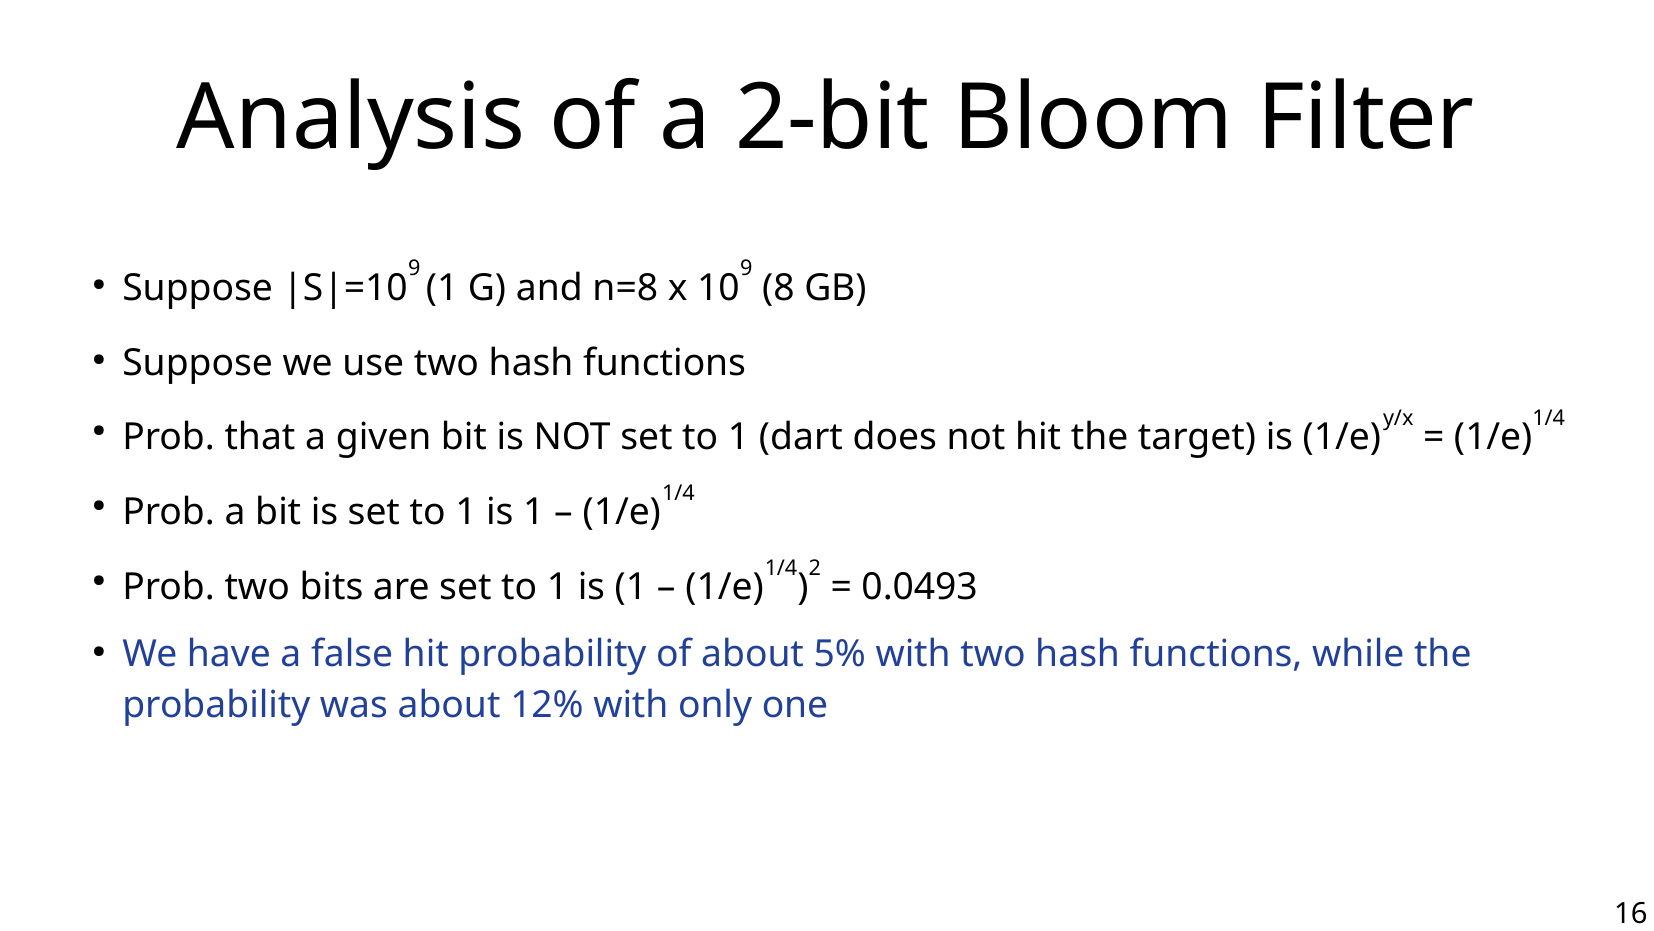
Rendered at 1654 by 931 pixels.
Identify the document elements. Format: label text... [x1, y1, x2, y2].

list Suppose |S|=109 (1 G) and n=8 x 109 (8 GB) Suppose we use two hash functions Prob. that a given bit is NOT set to 1 (dart does not hit the target) is (1/e)y/x = (1/e)1/4 Prob. a bit is set to 1 is 1 – (1/e)1/4 Prob. two bits are set to 1 is (1 – (1/e)1/4)2 = 0.0493 We have a false hit probability of about 5% with two hash functions, while the probability was about 12% with only one [82, 253, 1571, 793]
title Analysis of a 2-bit Bloom Filter [82, 1, 1571, 226]
